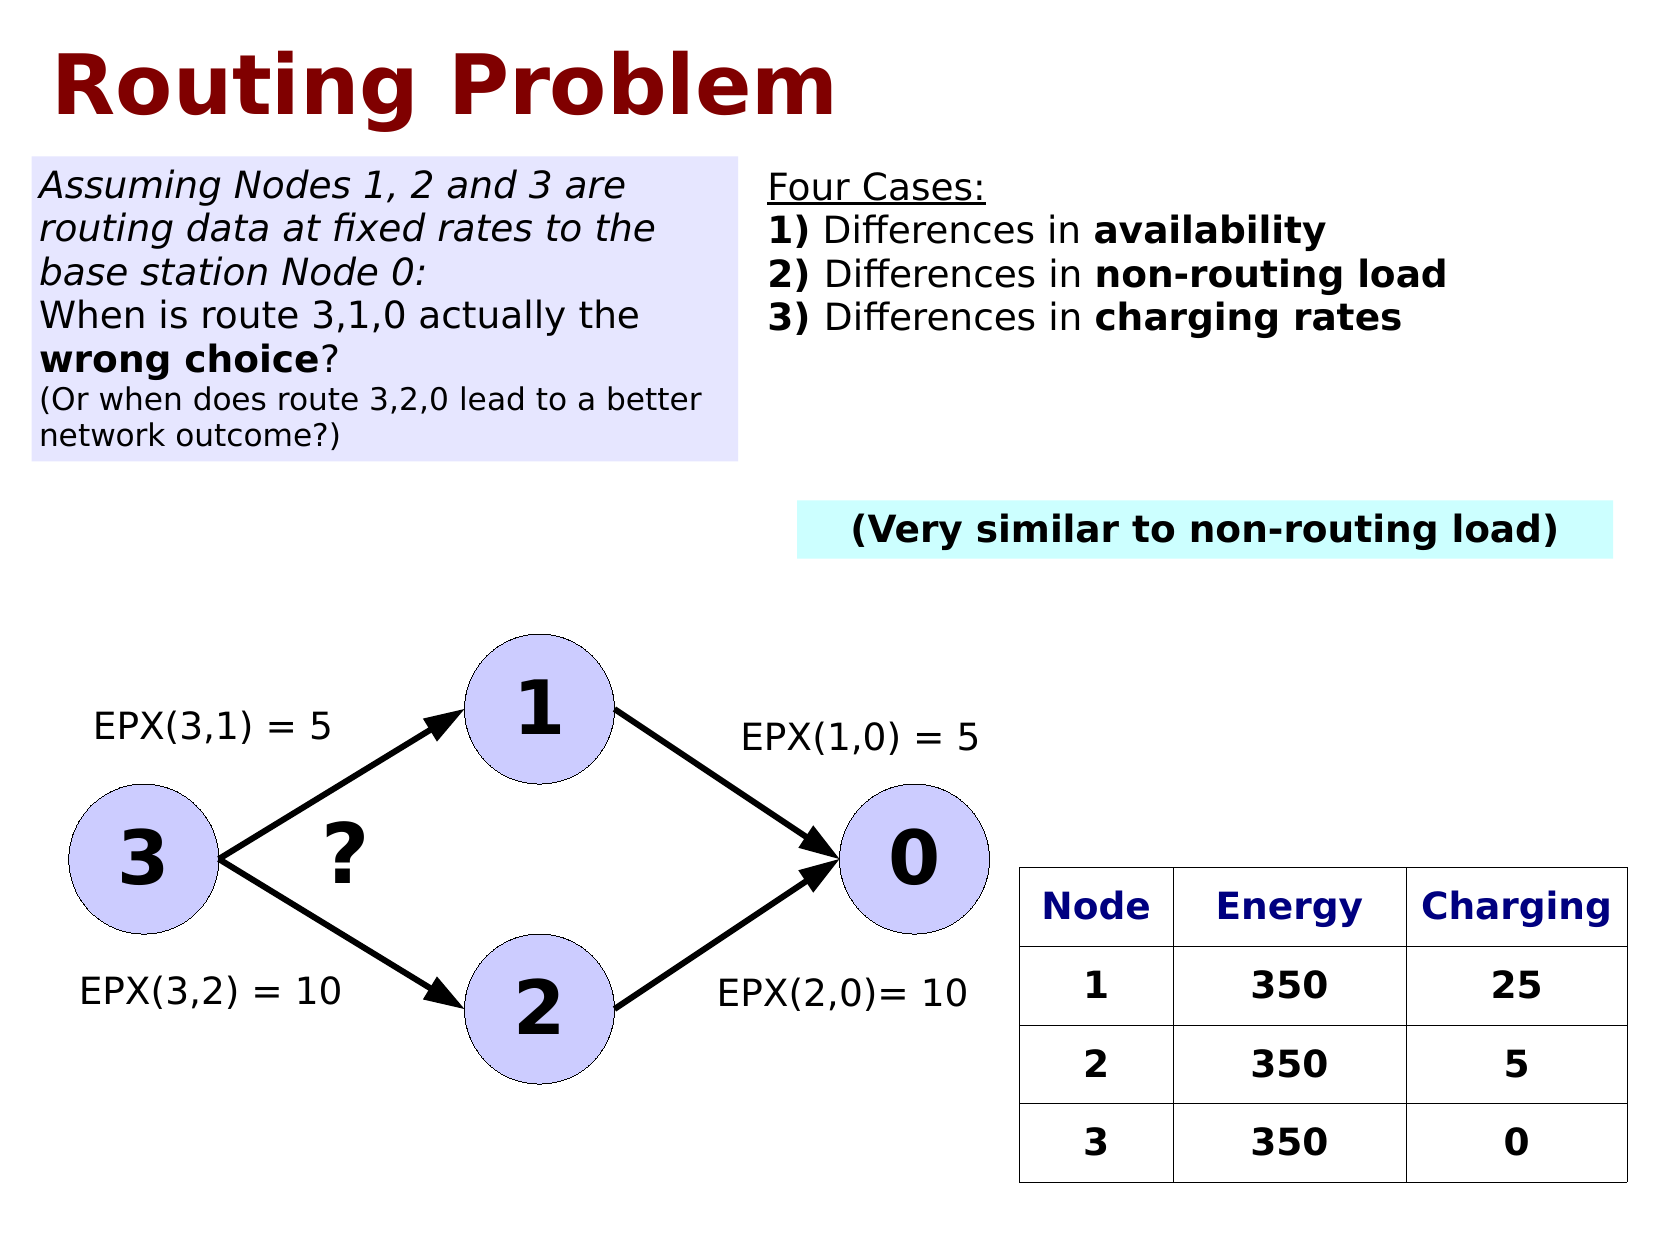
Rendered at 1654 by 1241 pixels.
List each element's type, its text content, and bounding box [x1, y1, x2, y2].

table_cell 350 [1174, 1104, 1406, 1182]
table_cell 2 [1020, 1026, 1173, 1103]
text_box (Very similar to non-routing load) [797, 500, 1614, 559]
table_header Node [1020, 868, 1173, 946]
text_box Assuming Nodes 1, 2 and 3 are routing data at fixed rates to the base station Node 0: When is route 3,1,0 actually the wrong choice? (Or when does route 3,2,0 lead to a better network outcome?) [31, 156, 739, 462]
text_box 2 [464, 934, 615, 1085]
text_box EPX(1,0) = 5 [725, 708, 996, 768]
table_cell 3 [1020, 1104, 1173, 1182]
table_cell 25 [1407, 947, 1627, 1025]
text_box ? [306, 799, 385, 912]
title Routing Problem [51, 0, 1654, 173]
table_header Energy [1174, 868, 1406, 946]
text_box 3 [68, 784, 219, 935]
text_box EPX(2,0)= 10 [701, 964, 984, 1055]
table_cell 1 [1020, 947, 1173, 1025]
table_header Charging [1407, 868, 1627, 946]
text_box 0 [839, 784, 990, 935]
table_cell 5 [1407, 1026, 1627, 1103]
text_box EPX(3,1) = 5 [78, 697, 348, 756]
table_cell 350 [1174, 1026, 1406, 1103]
table_cell 0 [1407, 1104, 1627, 1182]
text_box 1 [464, 634, 615, 785]
table_cell 350 [1174, 947, 1406, 1025]
text_box Four Cases: 1) Differences in availability 2) Differences in non-routing load 3) Differences in charging rates [752, 157, 1520, 521]
text_box EPX(3,2) = 10 [64, 962, 358, 1021]
